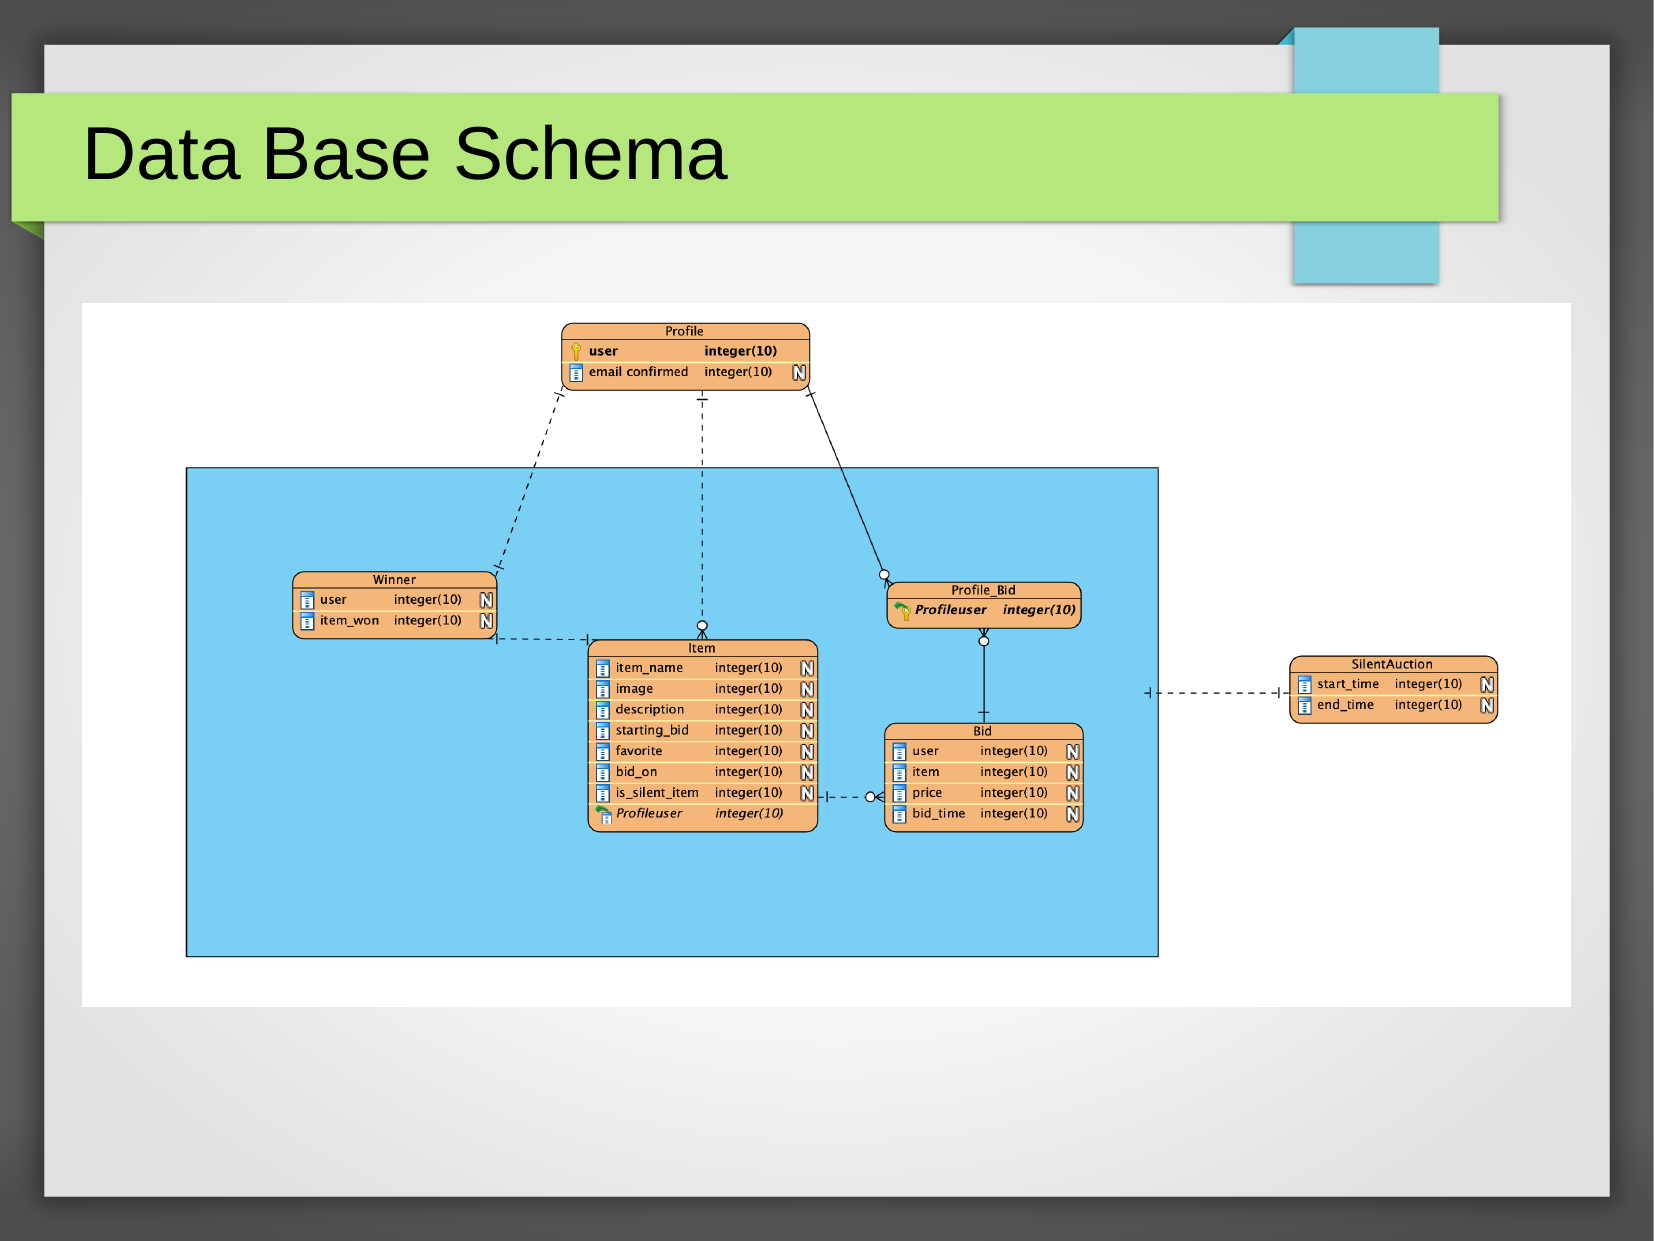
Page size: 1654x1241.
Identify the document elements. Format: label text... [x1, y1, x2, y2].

title Data Base Schema [82, 94, 1264, 213]
picture [0, 0, 1654, 1241]
